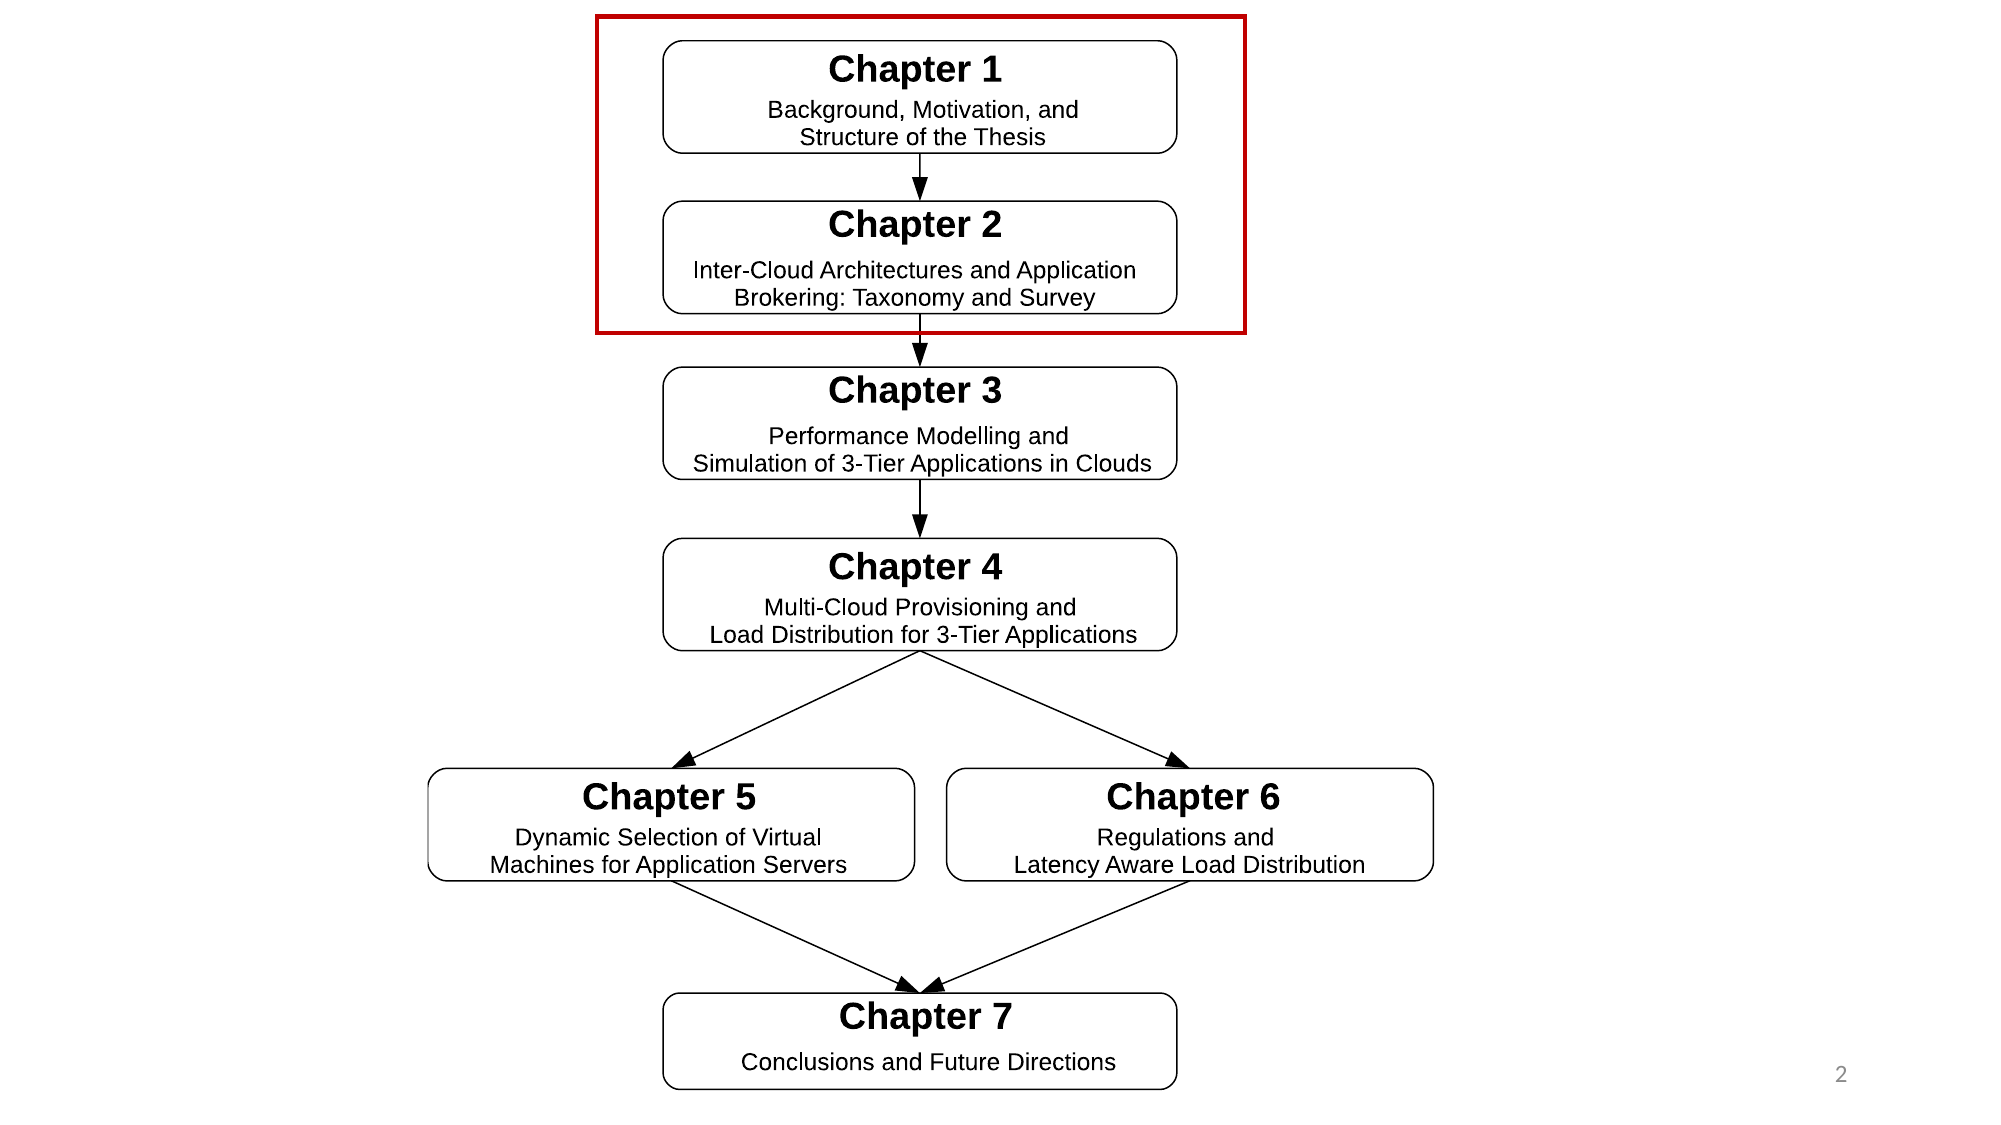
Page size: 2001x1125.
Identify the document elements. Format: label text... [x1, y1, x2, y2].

picture [599, 40, 1243, 331]
slide_number <number> [1412, 1042, 1863, 1103]
picture [427, 40, 1439, 1095]
